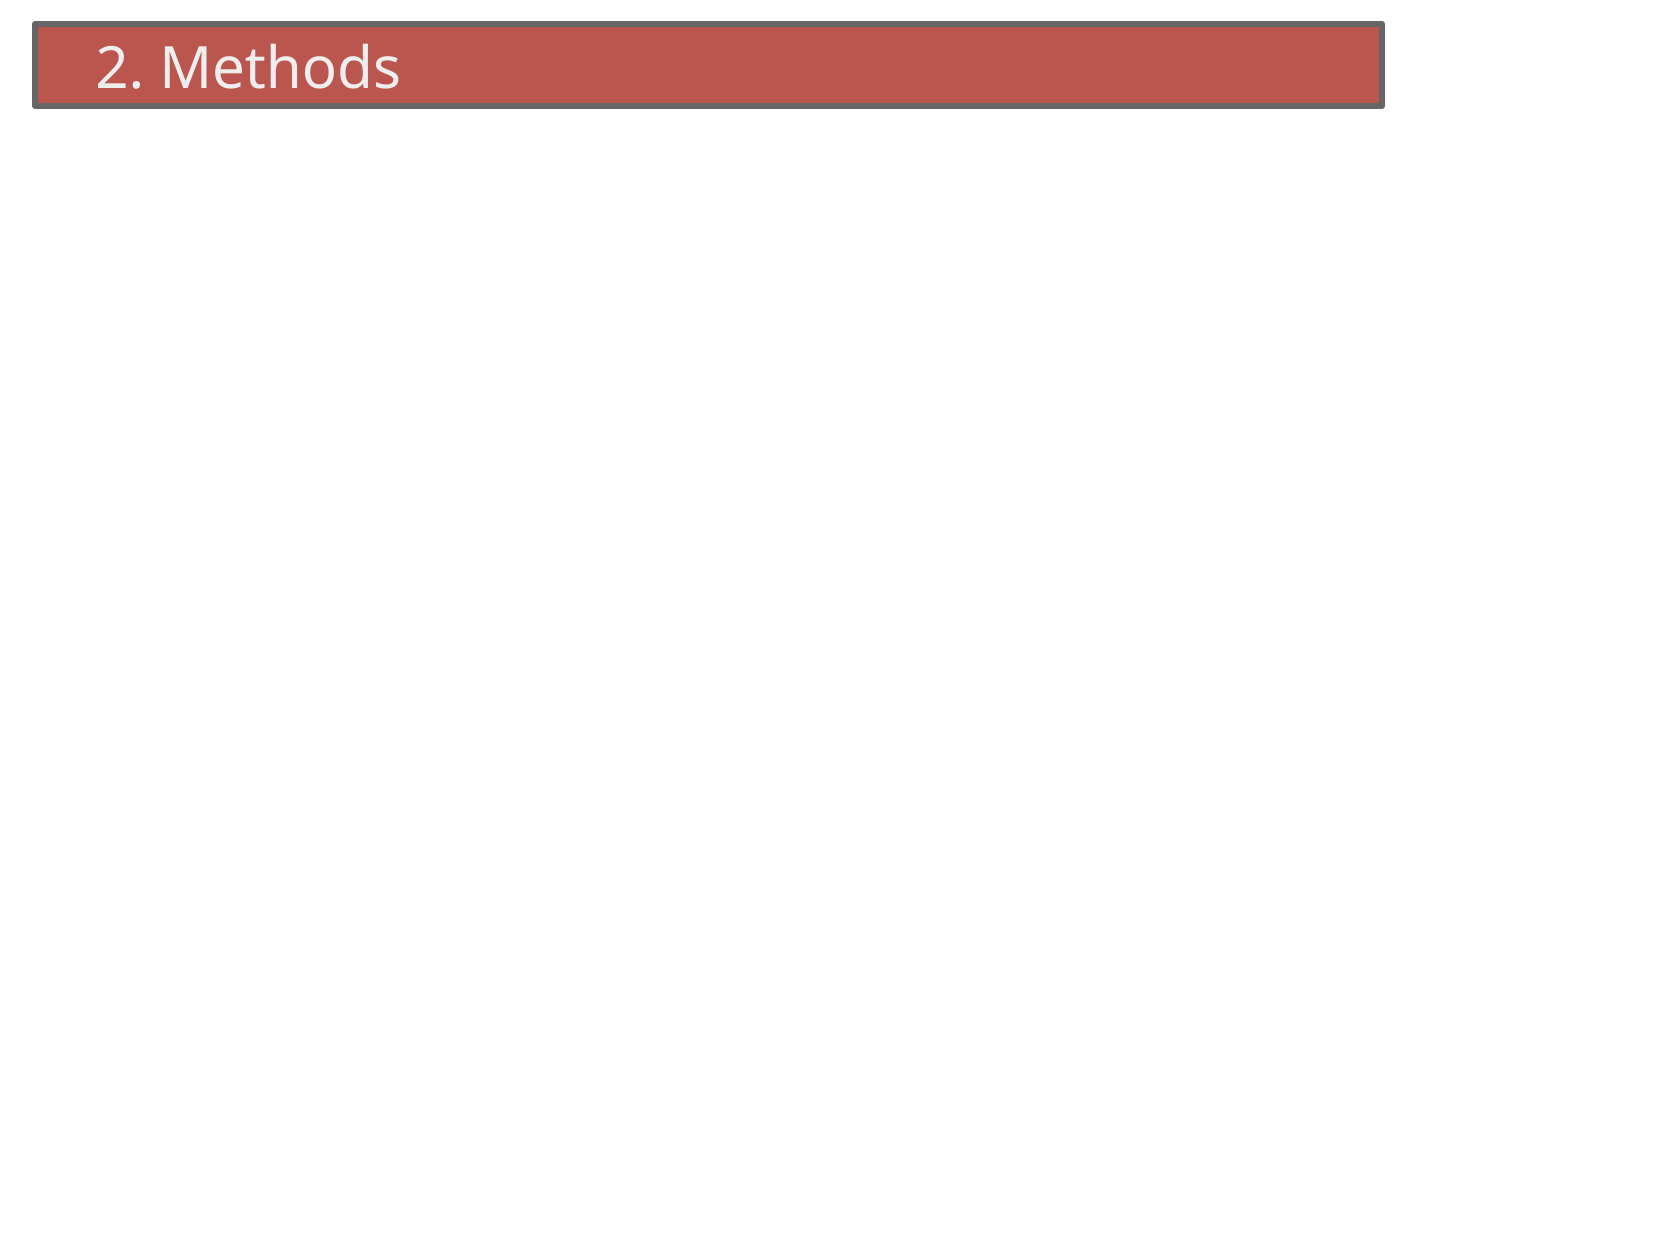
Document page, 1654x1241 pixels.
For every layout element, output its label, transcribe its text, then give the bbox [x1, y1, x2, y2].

text_box [35, 23, 1382, 107]
title 2. Methods [82, 33, 414, 99]
